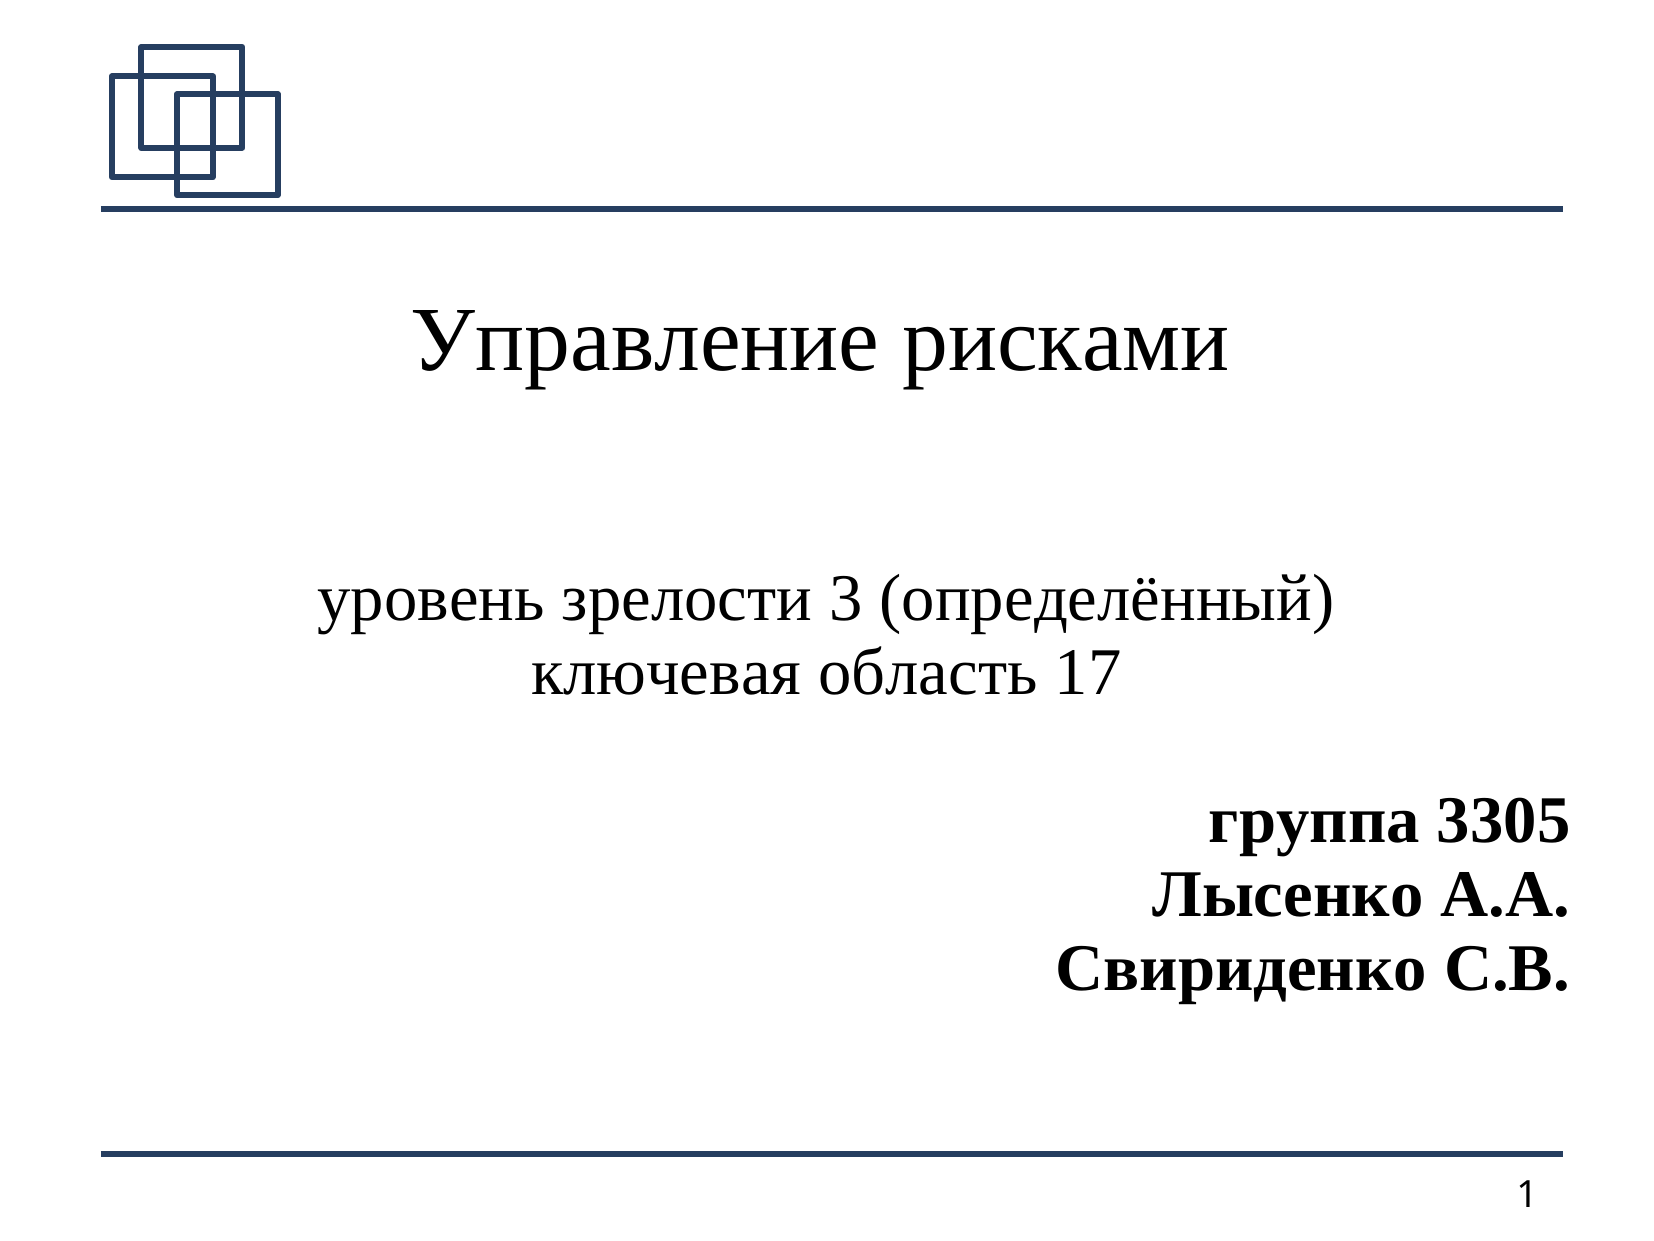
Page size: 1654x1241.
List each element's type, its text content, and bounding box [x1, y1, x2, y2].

title Управление рисками [76, 235, 1565, 443]
subtitle уровень зрелости 3 (определённый) ключевая область 17 группа 3305 Лысенко А.А. Свириденко С.В. [82, 531, 1571, 1109]
